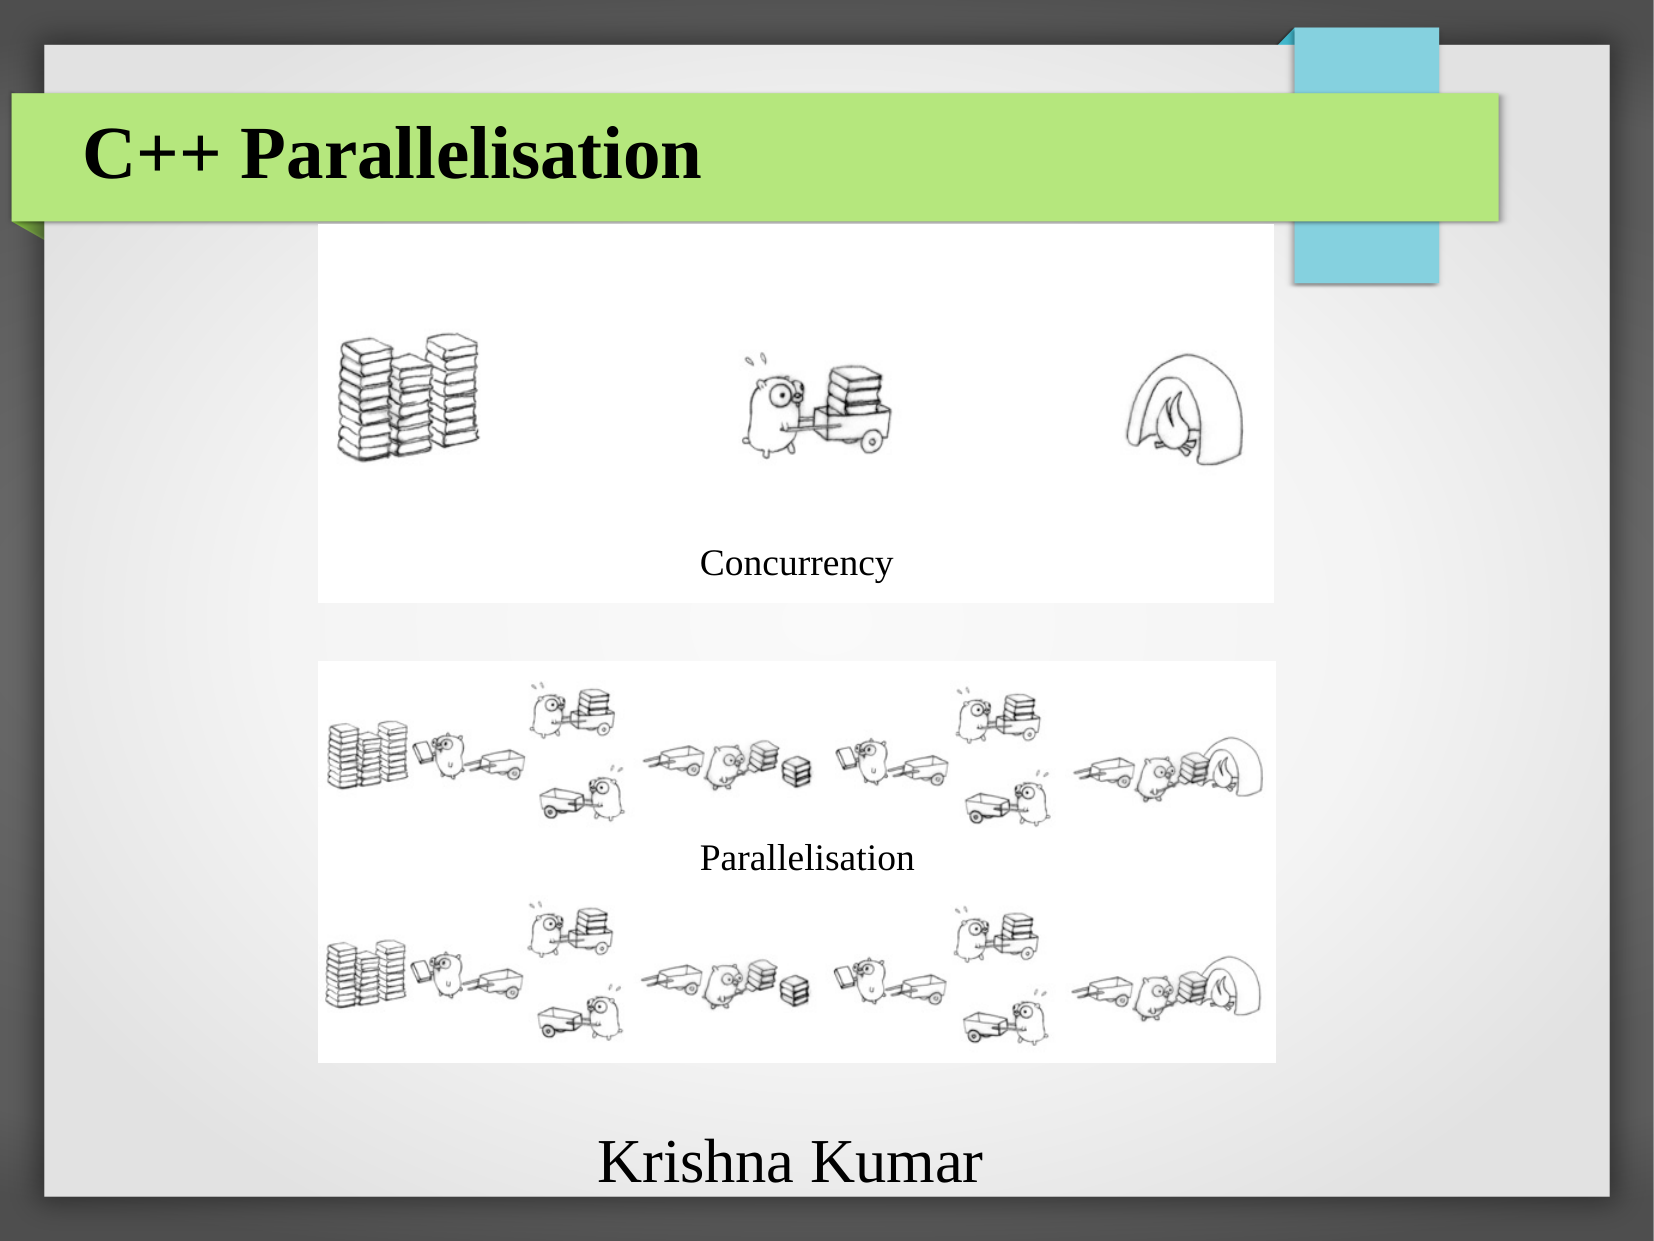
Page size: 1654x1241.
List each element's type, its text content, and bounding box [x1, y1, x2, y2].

title C++ Parallelisation [82, 94, 1264, 213]
text_box Concurrency [685, 534, 910, 591]
text_box Parallelisation [685, 829, 945, 886]
picture [0, 0, 1654, 1241]
text_box Krishna Kumar [507, 1110, 1074, 1213]
